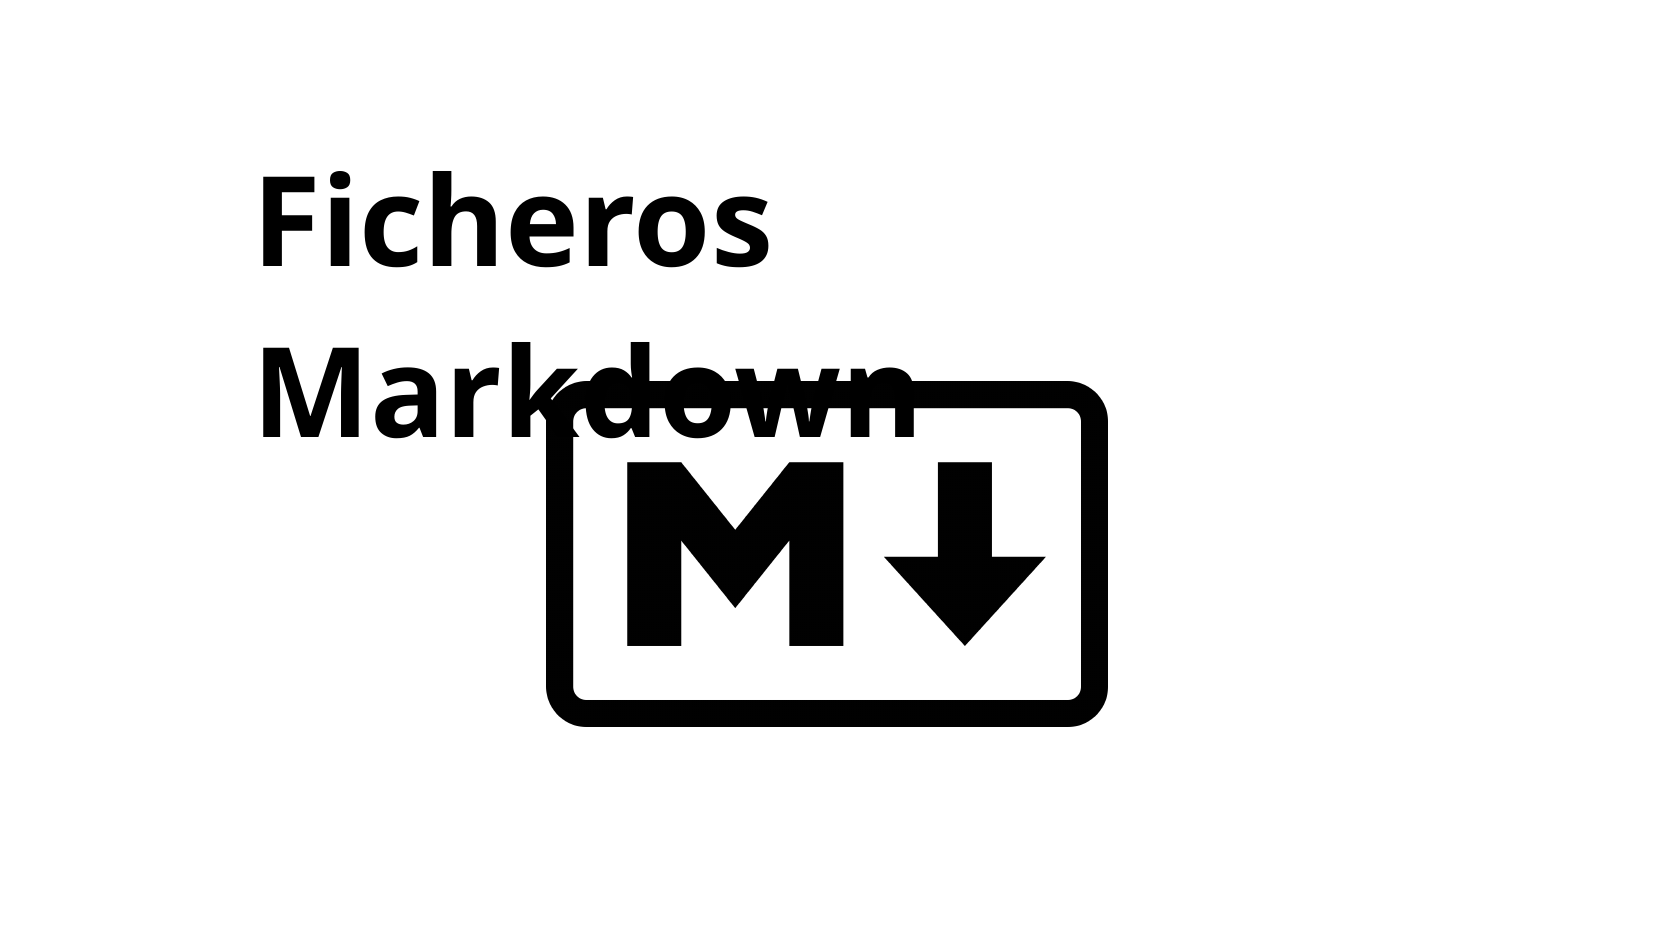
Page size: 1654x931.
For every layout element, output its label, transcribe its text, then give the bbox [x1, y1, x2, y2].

picture [546, 381, 1108, 727]
text_box Ficheros Markdown [237, 125, 1416, 266]
